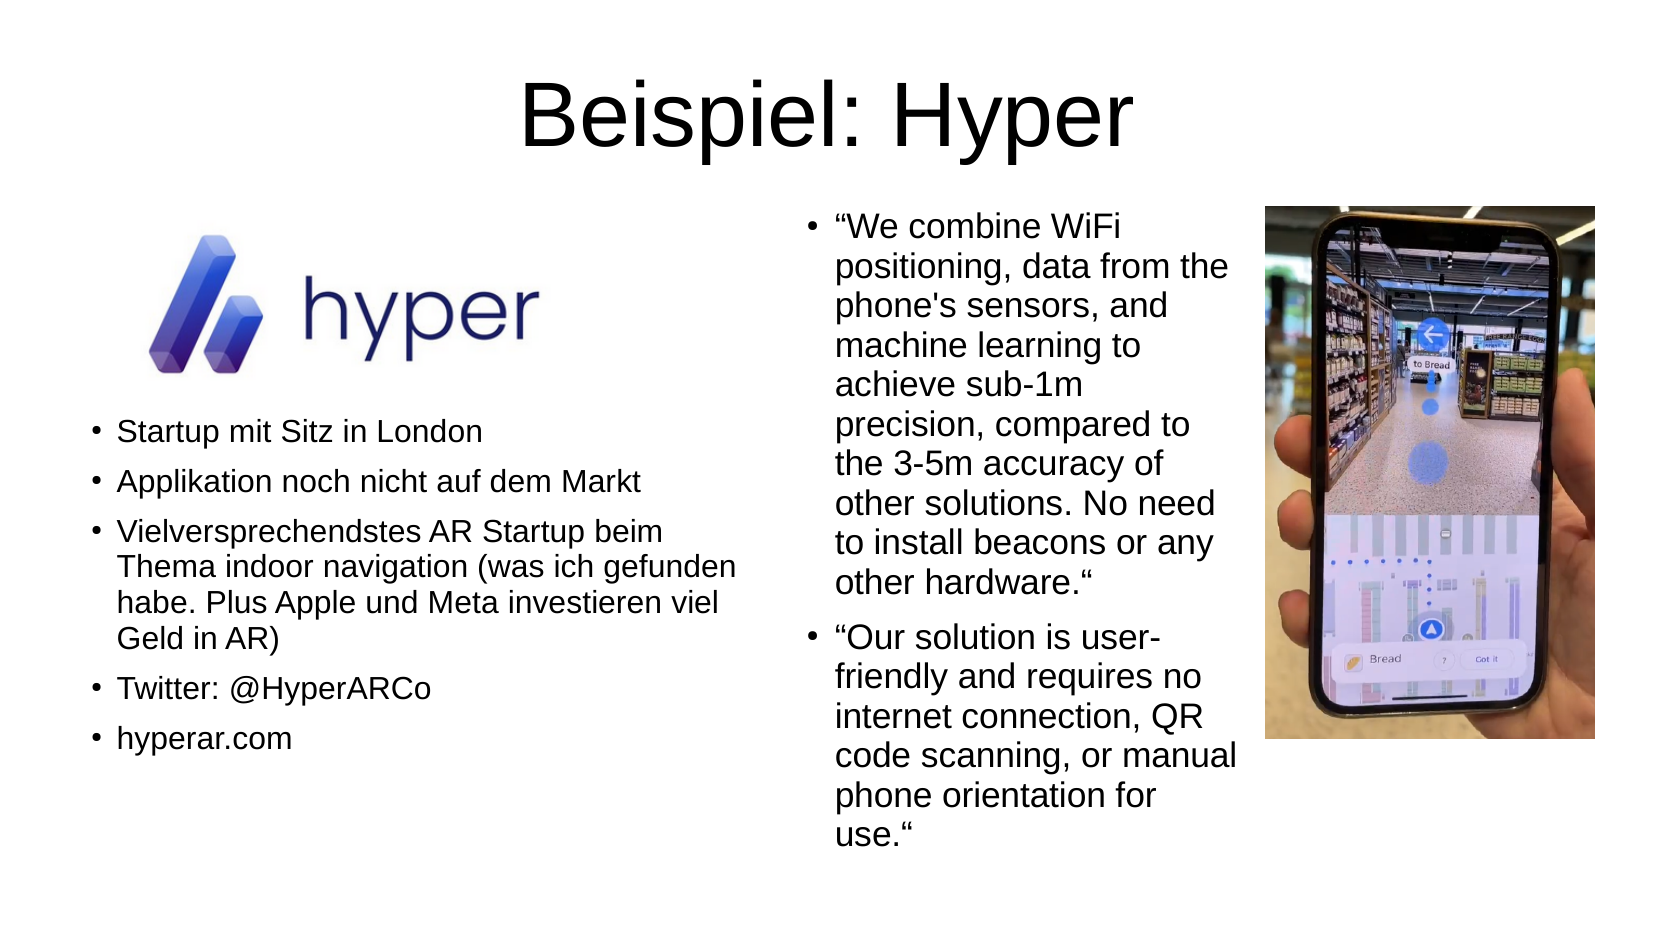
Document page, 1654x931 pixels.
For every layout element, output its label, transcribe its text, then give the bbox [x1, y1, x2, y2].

picture [1265, 206, 1595, 739]
list “We combine WiFi positioning, data from the phone's sensors, and machine learning to achieve sub-1m precision, compared to the 3-5m accuracy of other solutions. No need to install beacons or any other hardware.“ “Our solution is user-friendly and requires no internet connection, QR code scanning, or manual phone orientation for use.“ [797, 206, 1241, 857]
list Startup mit Sitz in London Applikation noch nicht auf dem Markt Vielversprechendstes AR Startup beim Thema indoor navigation (was ich gefunden habe. Plus Apple und Meta investieren viel Geld in AR) Twitter: @HyperARCo hyperar.com [82, 413, 739, 757]
picture [132, 217, 562, 394]
title Beispiel: Hyper [82, 37, 1571, 193]
